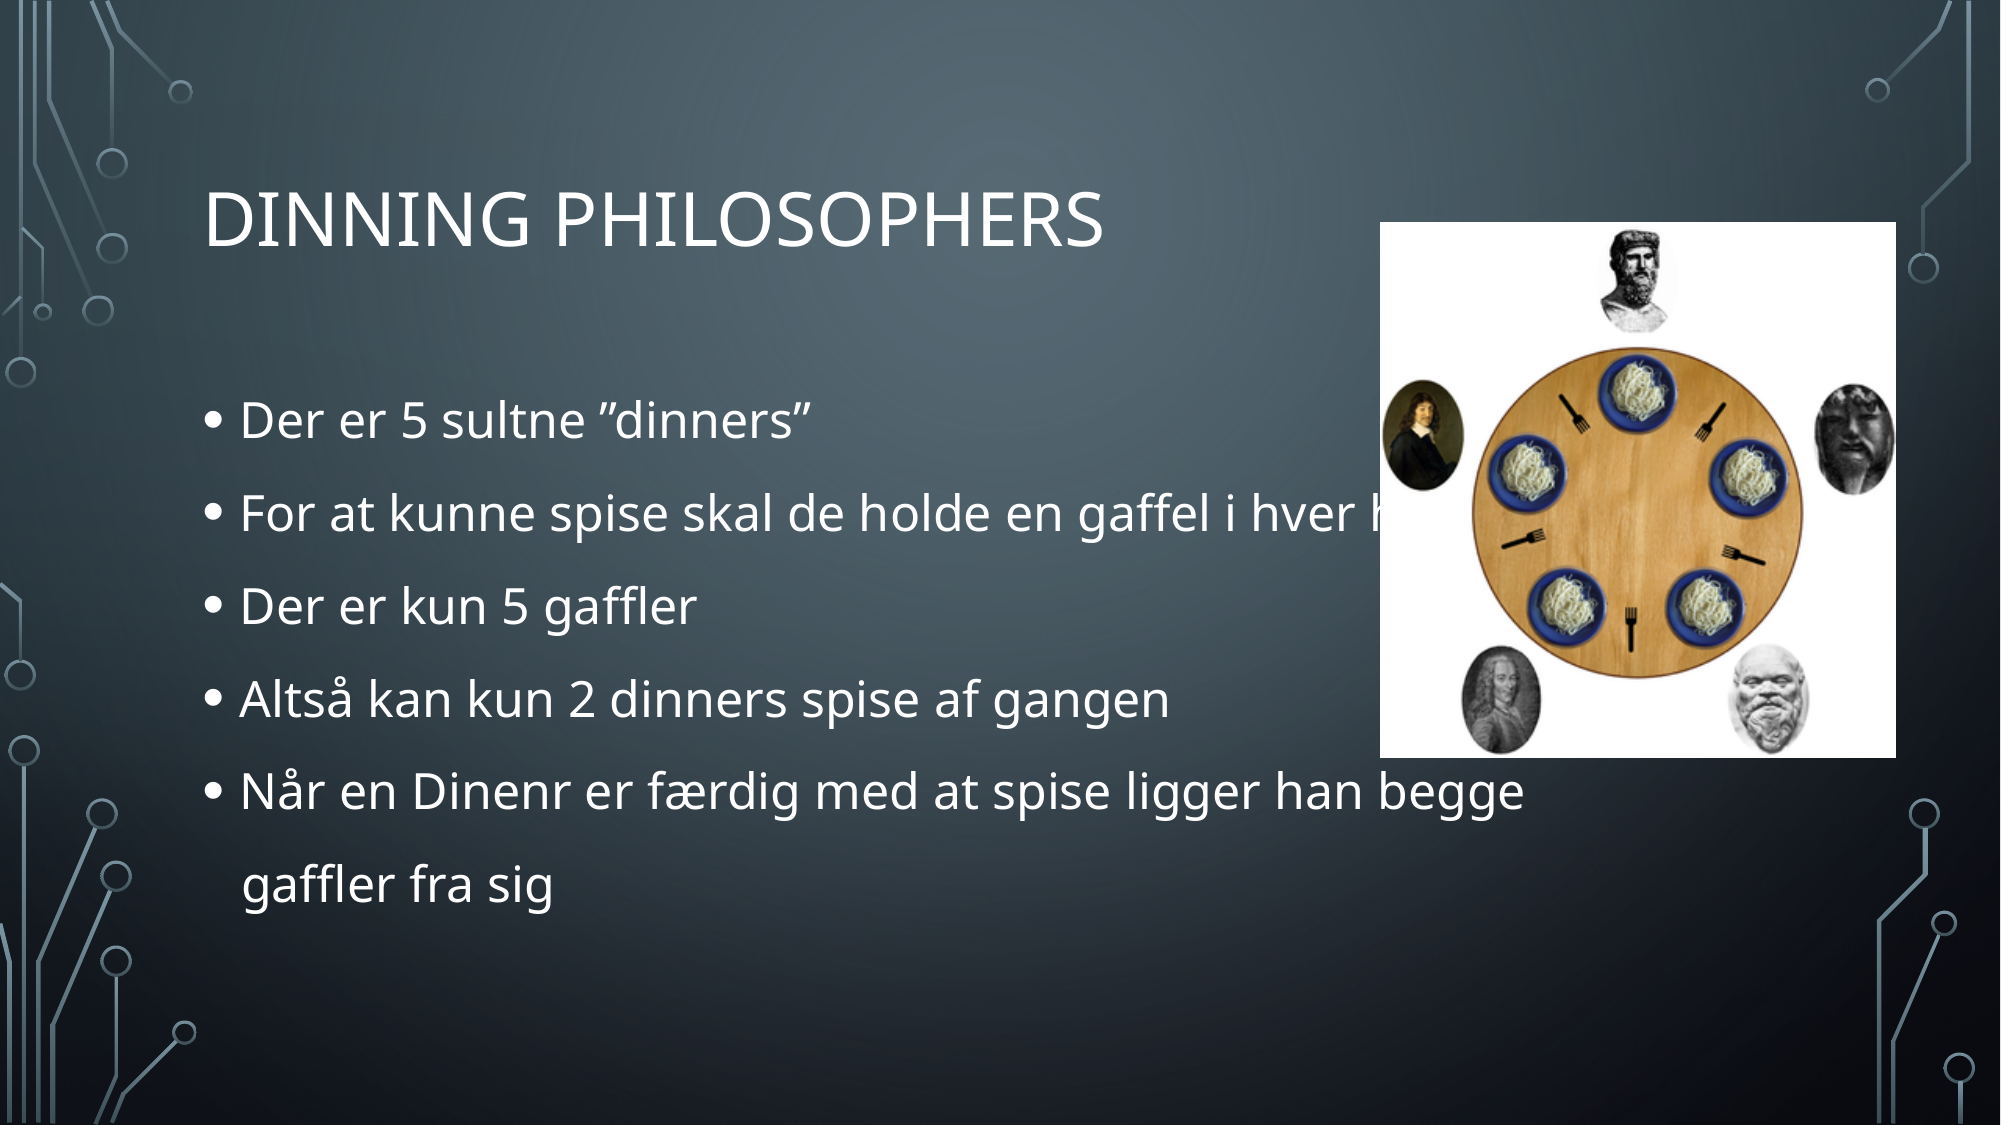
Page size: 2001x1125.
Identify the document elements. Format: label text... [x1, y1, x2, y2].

picture [1380, 222, 1896, 758]
title Dinning Philosophers [187, 101, 1813, 344]
list Der er 5 sultne ”dinners” For at kunne spise skal de holde en gaffel i hver hånd Der er kun 5 gaffler Altså kan kun 2 dinners spise af gangen Når en Dinenr er færdig med at spise ligger han begge gaffler fra sig [187, 369, 1813, 951]
